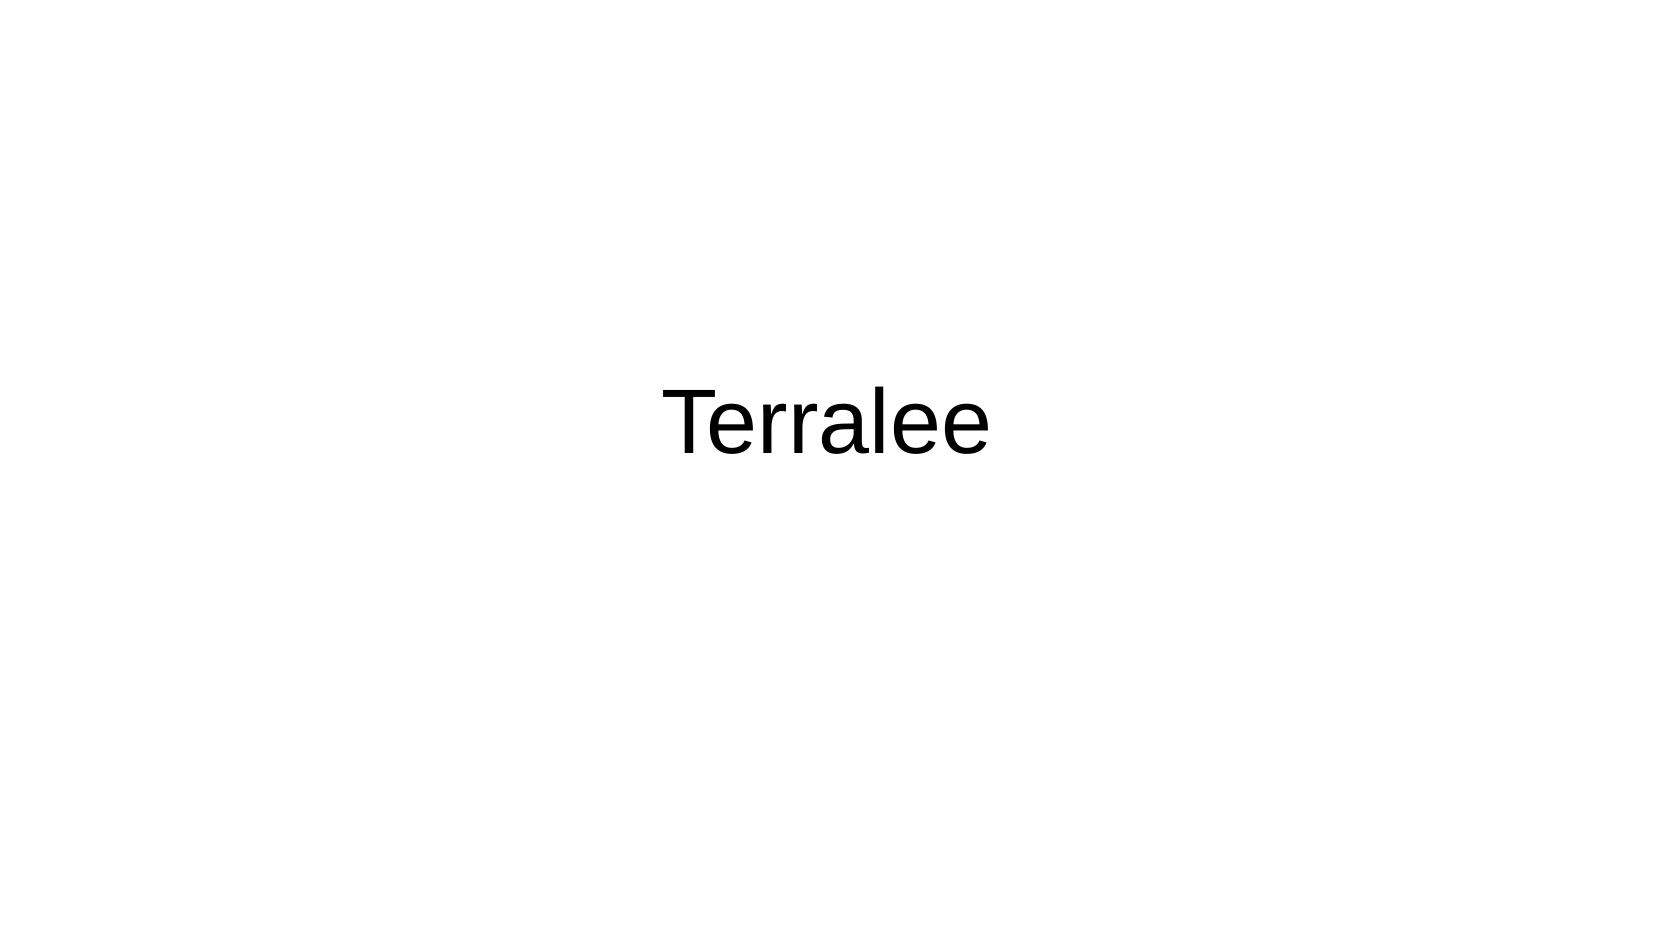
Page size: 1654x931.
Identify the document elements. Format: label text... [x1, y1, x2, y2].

title Terralee [82, 344, 1571, 500]
